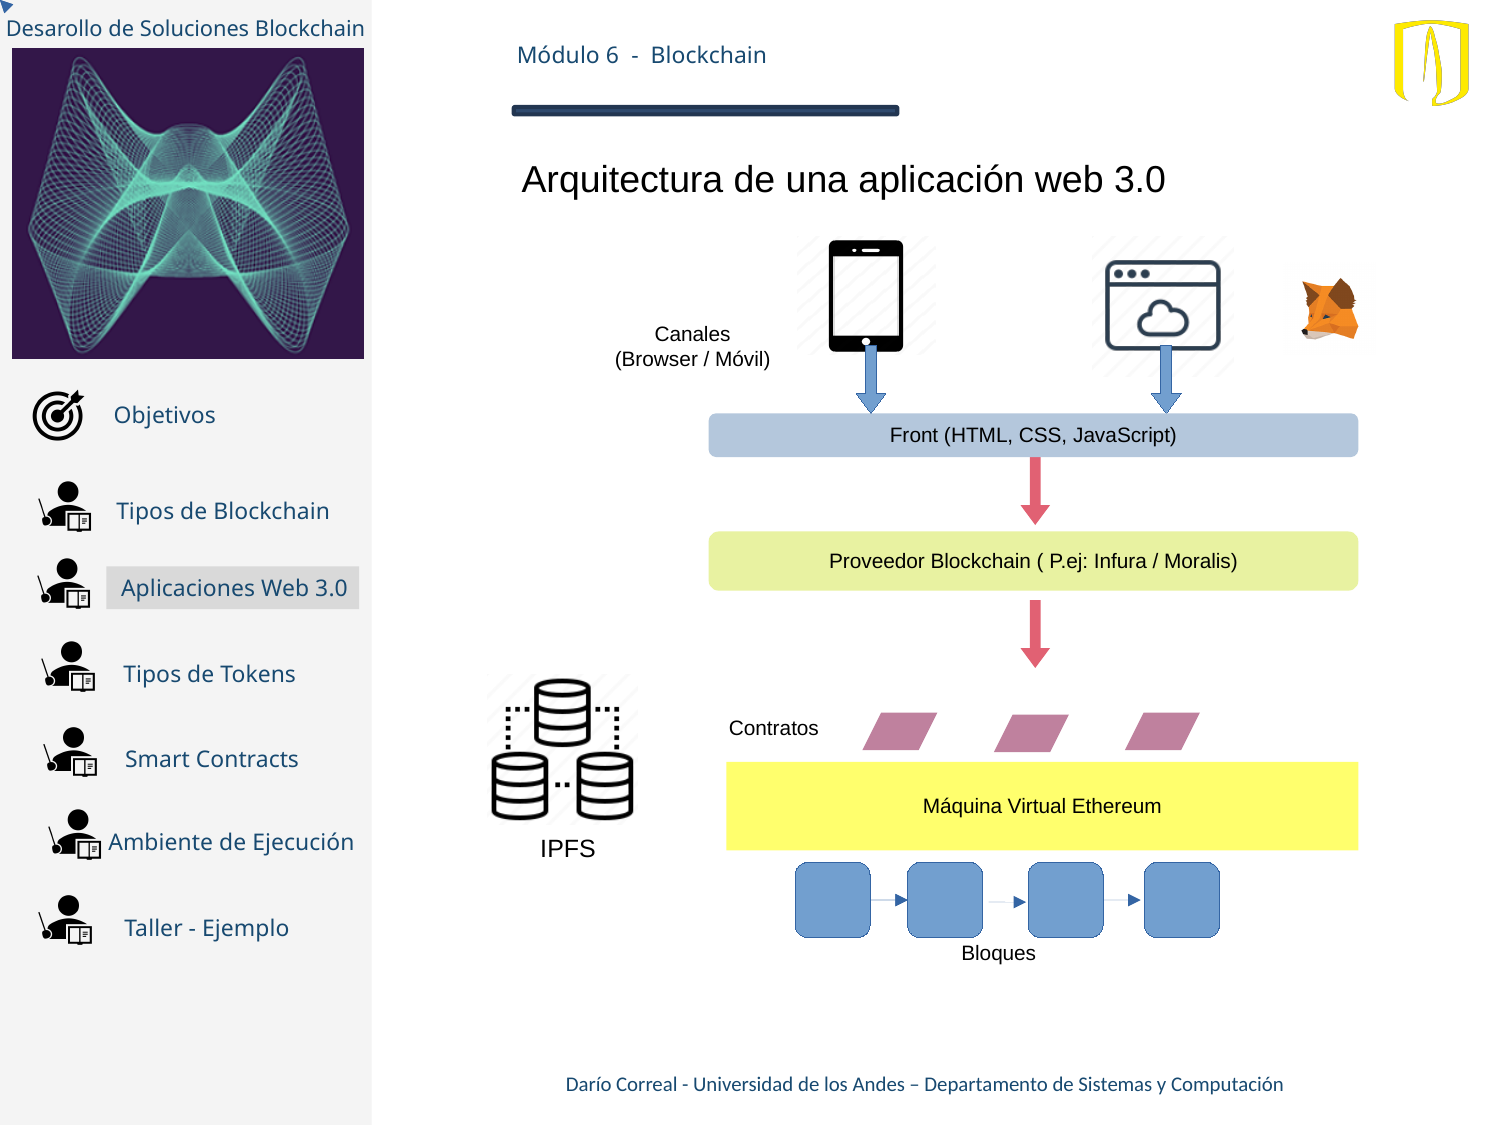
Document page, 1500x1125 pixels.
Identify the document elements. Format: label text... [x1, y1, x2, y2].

text_box [1144, 862, 1220, 938]
text_box Canales (Browser / Móvil) [599, 313, 786, 375]
text_box Arquitectura de una aplicación web 3.0 [506, 147, 1181, 205]
text_box Aplicaciones Web 3.0 [106, 566, 363, 609]
picture [36, 549, 98, 612]
text_box Máquina Virtual Ethereum [726, 761, 1359, 851]
text_box [907, 862, 983, 938]
text_box [1020, 600, 1051, 668]
text_box Bloques [937, 932, 1061, 975]
picture [40, 632, 103, 695]
text_box Contratos [712, 707, 836, 750]
text_box [993, 714, 1069, 753]
text_box IPFS [450, 824, 687, 868]
text_box [1020, 458, 1051, 526]
text_box [1151, 345, 1182, 413]
text_box [795, 862, 871, 938]
text_box [856, 345, 886, 413]
text_box Objetivos [98, 393, 231, 437]
text_box Front (HTML, CSS, JavaScript) [708, 413, 1359, 458]
text_box [862, 712, 938, 751]
picture [487, 674, 638, 825]
text_box [513, 107, 898, 115]
picture [27, 384, 90, 446]
picture [42, 718, 105, 780]
text_box Tipos de Tokens [108, 652, 312, 695]
text_box [1028, 862, 1104, 938]
text_box Darío Correal - Universidad de los Andes – Departamento de Sistemas y Computación [551, 1062, 1300, 1103]
picture [37, 886, 100, 948]
text_box Proveedor Blockchain ( P.ej: Infura / Moralis) [708, 531, 1359, 591]
text_box [1124, 712, 1200, 751]
text_box Tipos de Blockchain [101, 489, 346, 532]
picture [37, 472, 99, 535]
picture [1283, 262, 1376, 355]
picture [1387, 19, 1476, 107]
picture [47, 800, 109, 863]
picture [12, 48, 364, 359]
text_box Smart Contracts [110, 737, 314, 781]
text_box Módulo 6 - Blockchain [502, 32, 783, 76]
text_box Taller - Ejemplo [109, 905, 305, 949]
text_box Ambiente de Ejecución [63, 820, 370, 863]
picture [1092, 236, 1234, 378]
picture [797, 236, 936, 355]
